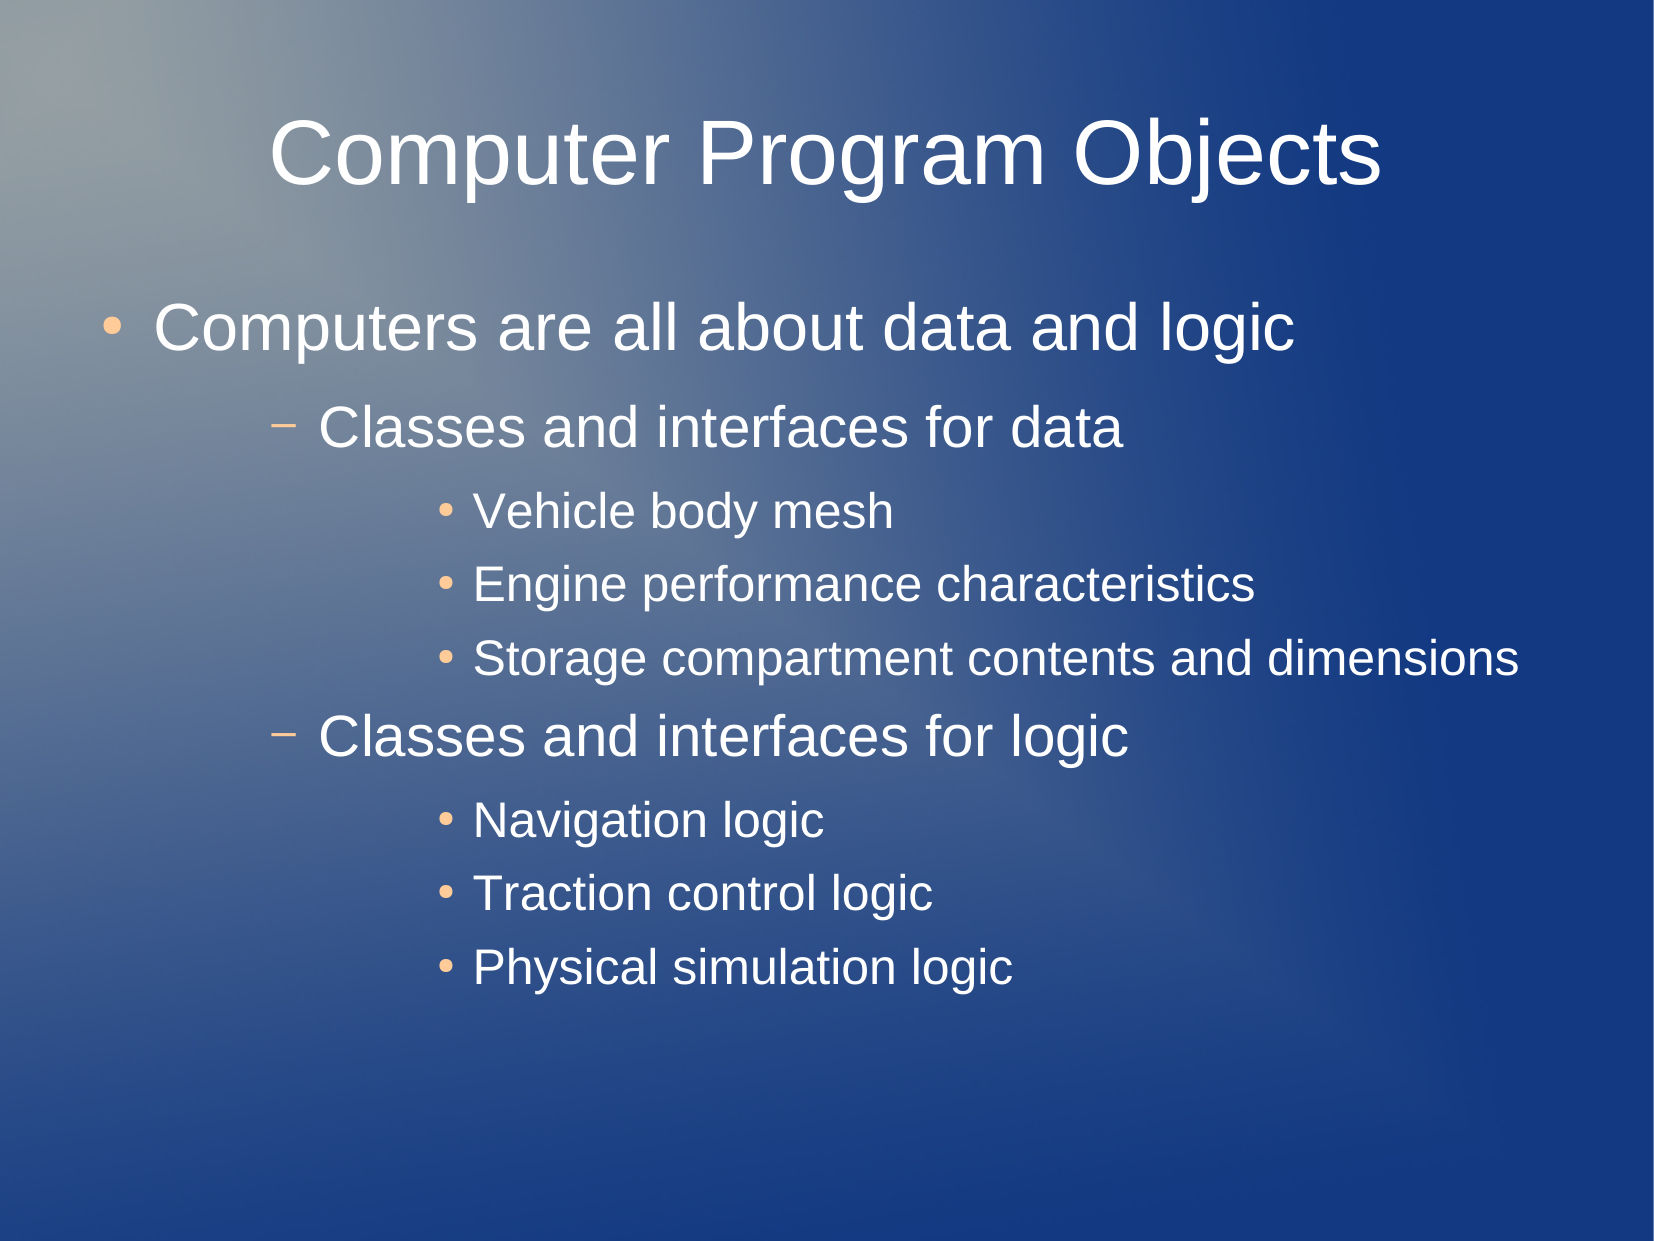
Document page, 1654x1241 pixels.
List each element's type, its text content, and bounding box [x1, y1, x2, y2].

picture [0, 0, 1654, 1241]
title Computer Program Objects [82, 49, 1571, 257]
list Computers are all about data and logic Classes and interfaces for data Vehicle body mesh Engine performance characteristics Storage compartment contents and dimensions Classes and interfaces for logic Navigation logic Traction control logic Physical simulation logic [82, 290, 1571, 1109]
